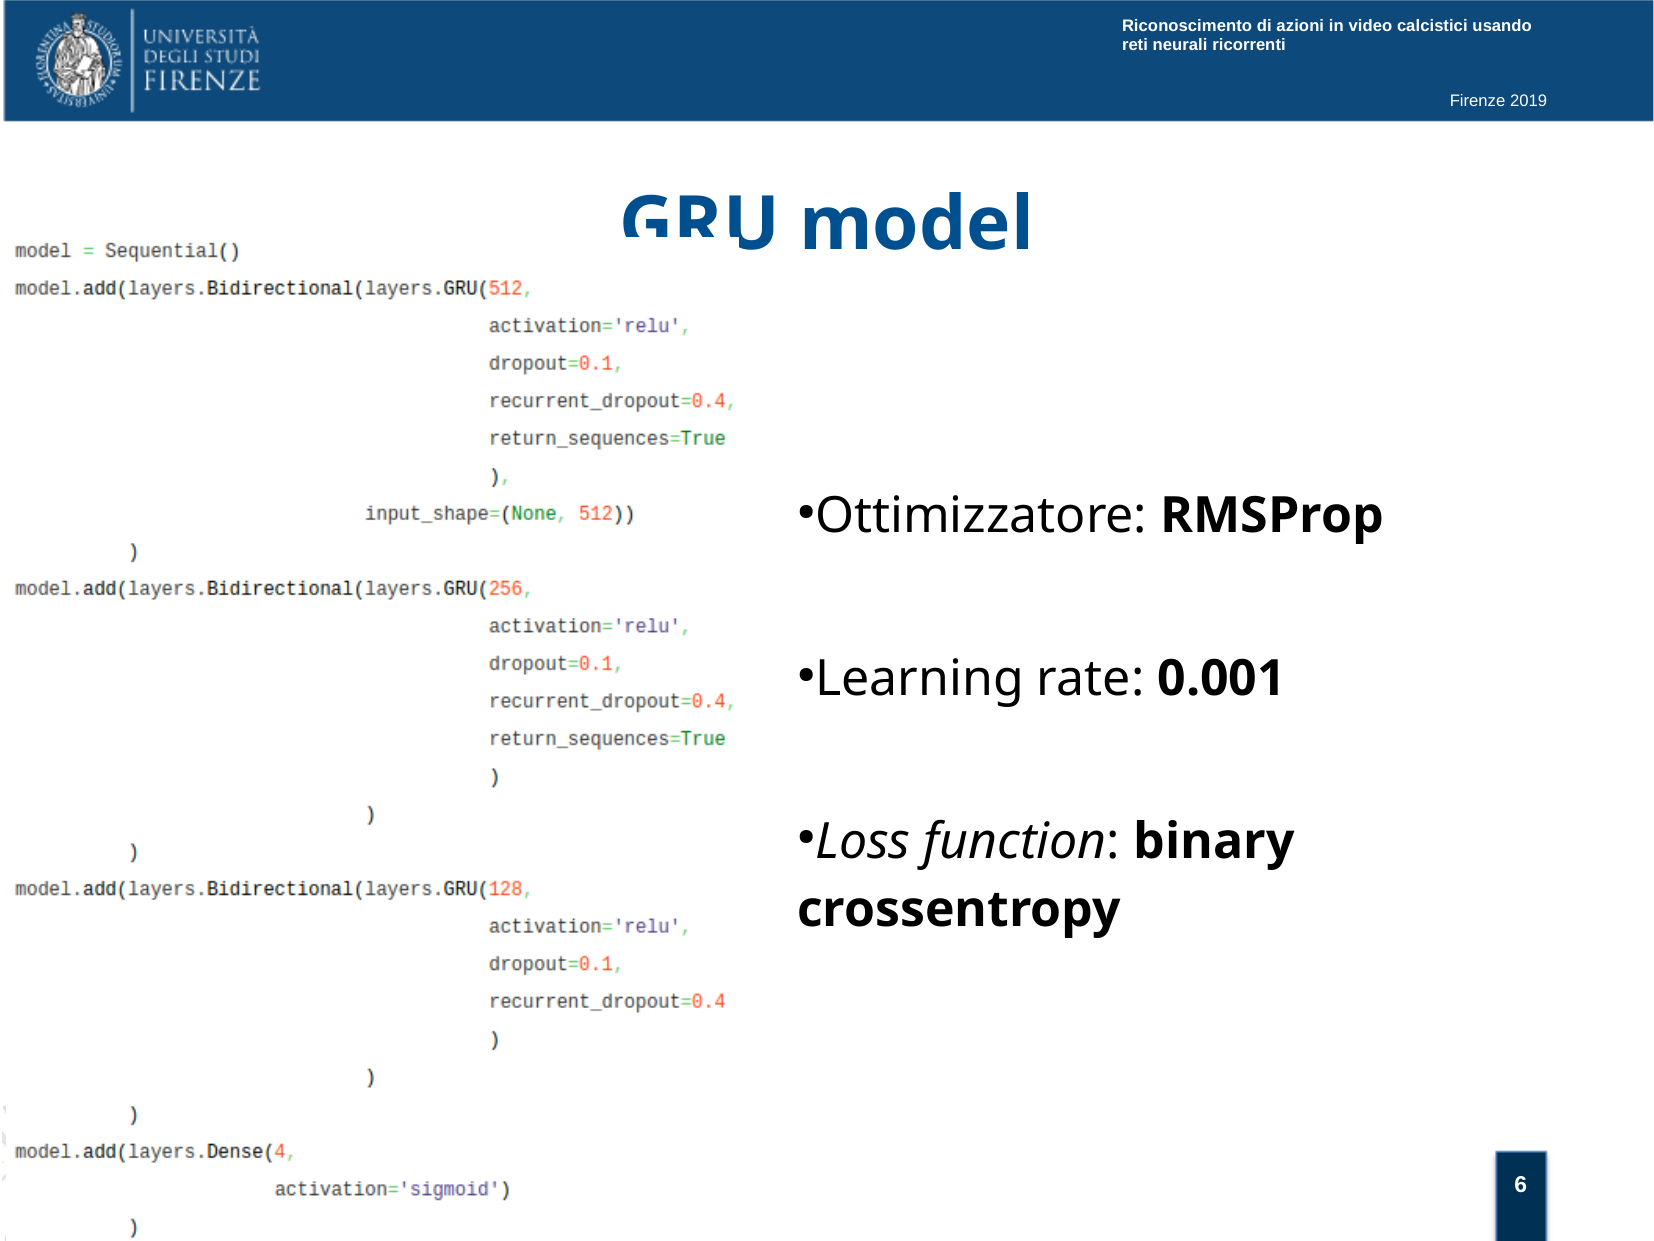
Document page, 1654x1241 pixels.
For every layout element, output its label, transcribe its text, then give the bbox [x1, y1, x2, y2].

text_box 6 [1505, 1160, 1536, 1208]
text_box GRU model [0, 118, 1654, 250]
text_box Ottimizzatore: RMSProp Learning rate: 0.001 Loss function: binary crossentropy [797, 295, 1595, 1126]
text_box Riconoscimento di azioni in video calcistici usando reti neurali ricorrenti Firenze 2019 [1122, 16, 1548, 111]
picture [2, 237, 1654, 1241]
picture [2, 0, 1654, 118]
